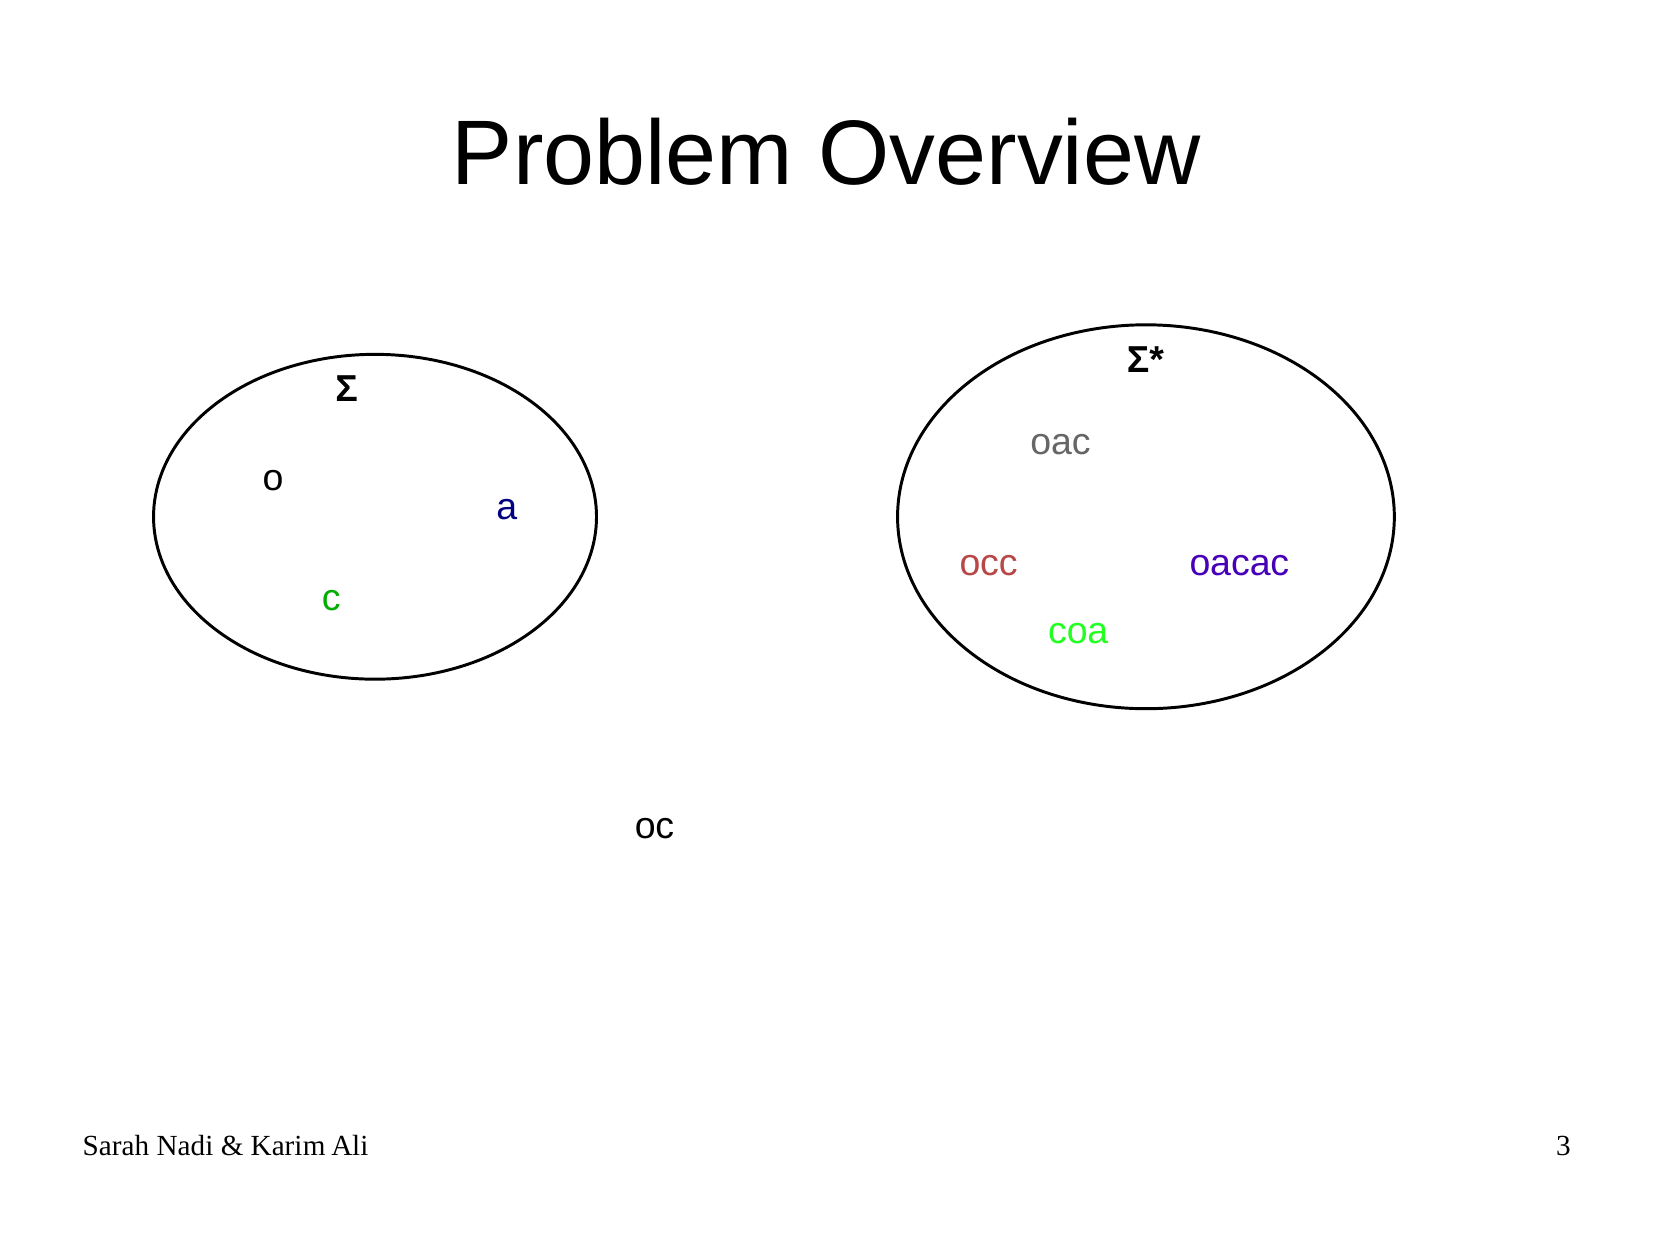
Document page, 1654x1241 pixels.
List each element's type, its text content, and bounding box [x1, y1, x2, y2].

text_box occ [944, 533, 1152, 591]
text_box coa [1033, 602, 1130, 660]
text_box o [248, 448, 299, 506]
text_box oacac [1174, 533, 1305, 591]
title Problem Overview [82, 56, 1571, 250]
text_box oac [1015, 413, 1106, 471]
text_box Σ* [1112, 330, 1193, 562]
text_box oc [620, 797, 690, 855]
text_box a [481, 478, 533, 536]
text_box Σ [320, 360, 374, 601]
text_box c [307, 569, 455, 626]
